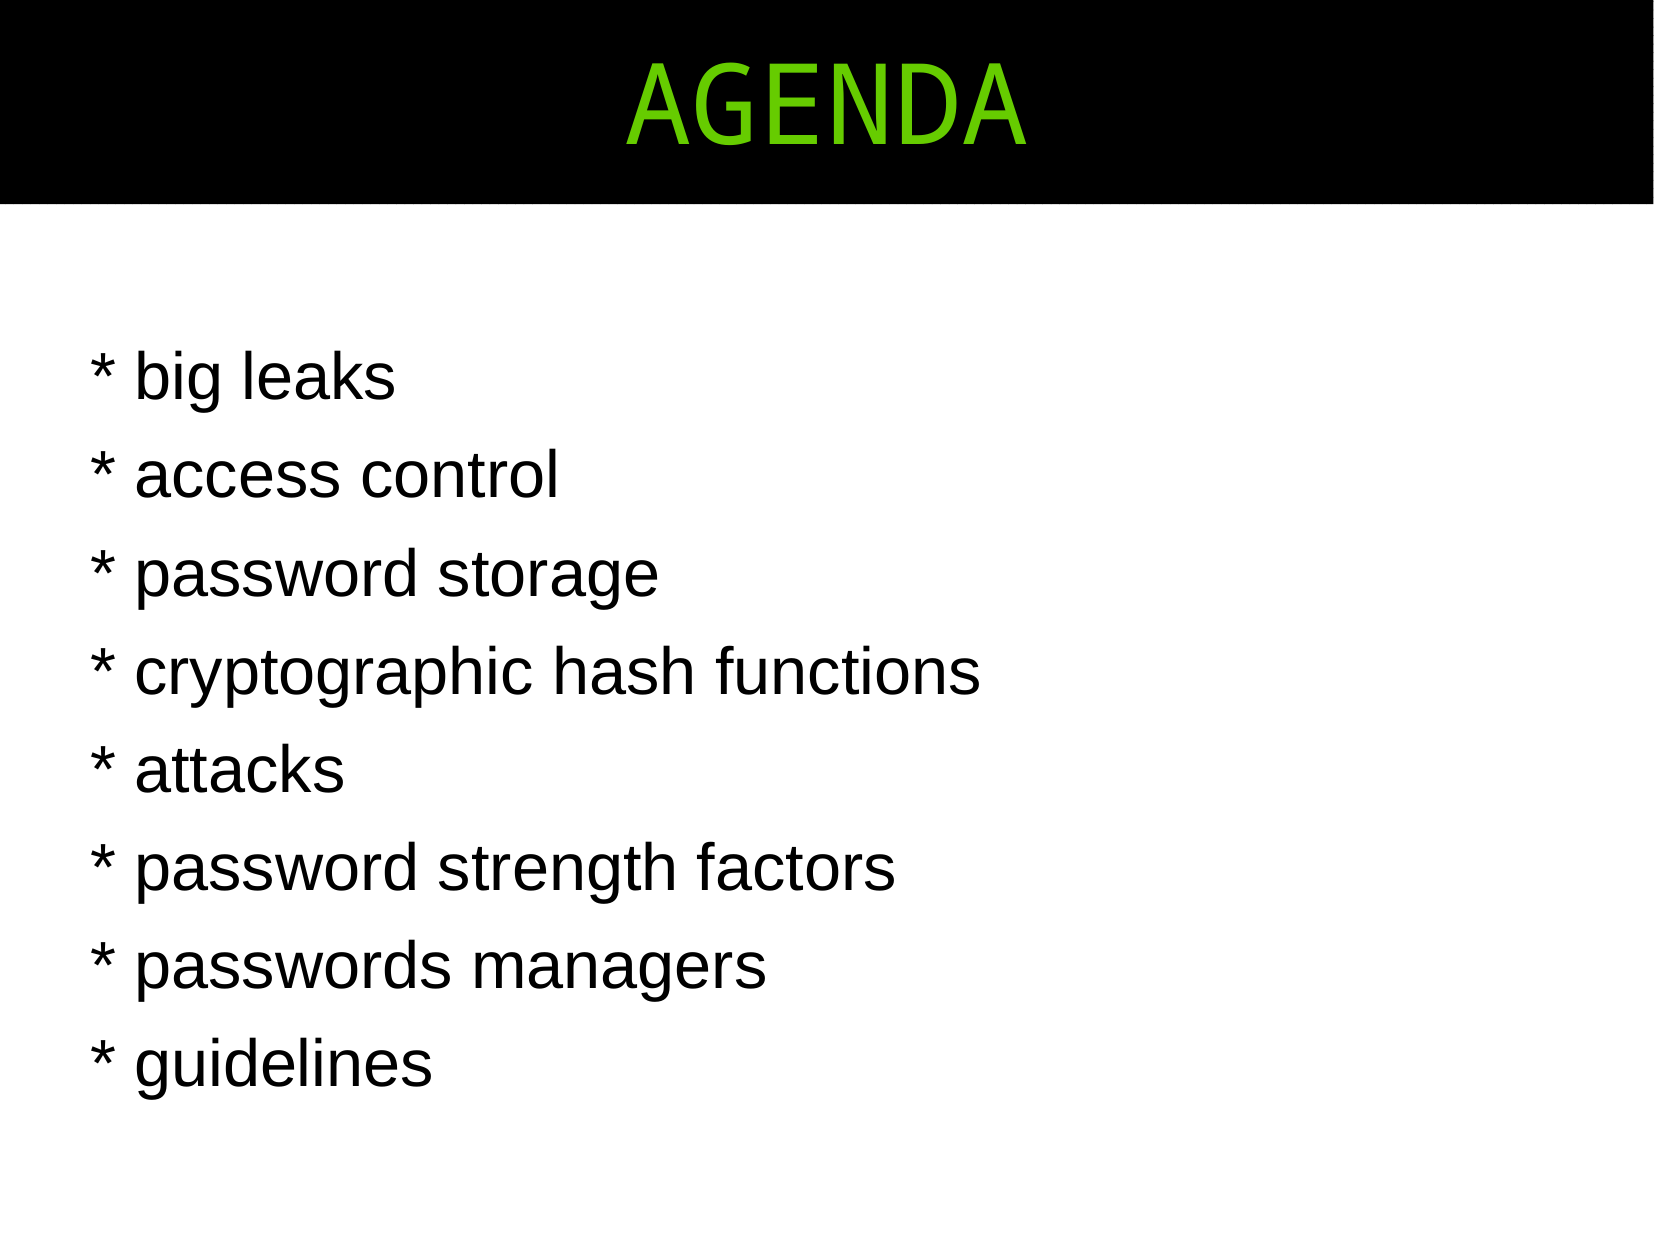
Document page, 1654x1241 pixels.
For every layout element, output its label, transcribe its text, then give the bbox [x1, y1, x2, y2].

title AGENDA [0, 0, 1654, 205]
subtitle * big leaks * access control * password storage * cryptographic hash functions * attacks * password strength factors * passwords managers * guidelines [90, 300, 1561, 1141]
